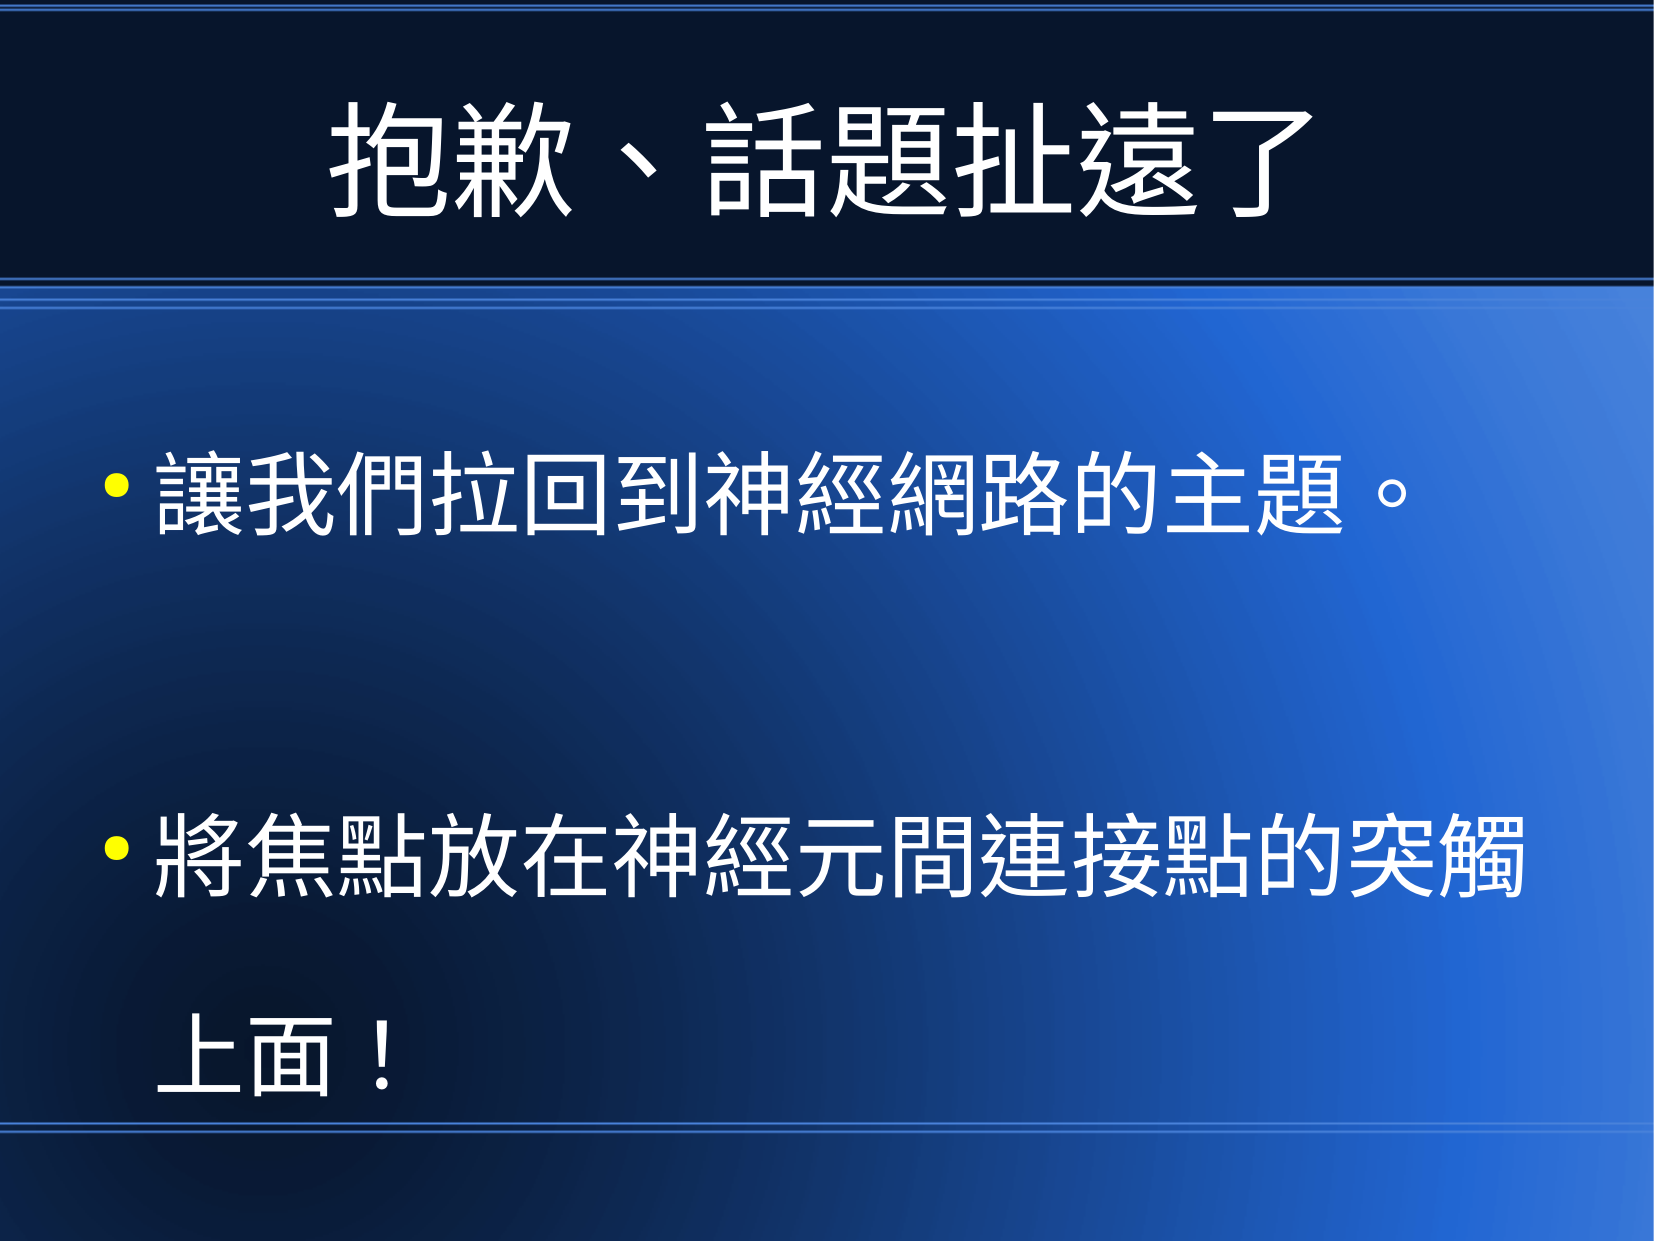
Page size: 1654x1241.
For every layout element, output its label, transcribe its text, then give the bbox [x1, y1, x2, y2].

title 抱歉、話題扯遠了 [82, 49, 1571, 257]
list 讓我們拉回到神經網路的主題。 將焦點放在神經元間連接點的突觸上面！ [82, 355, 1571, 1241]
picture [0, 0, 1654, 1241]
